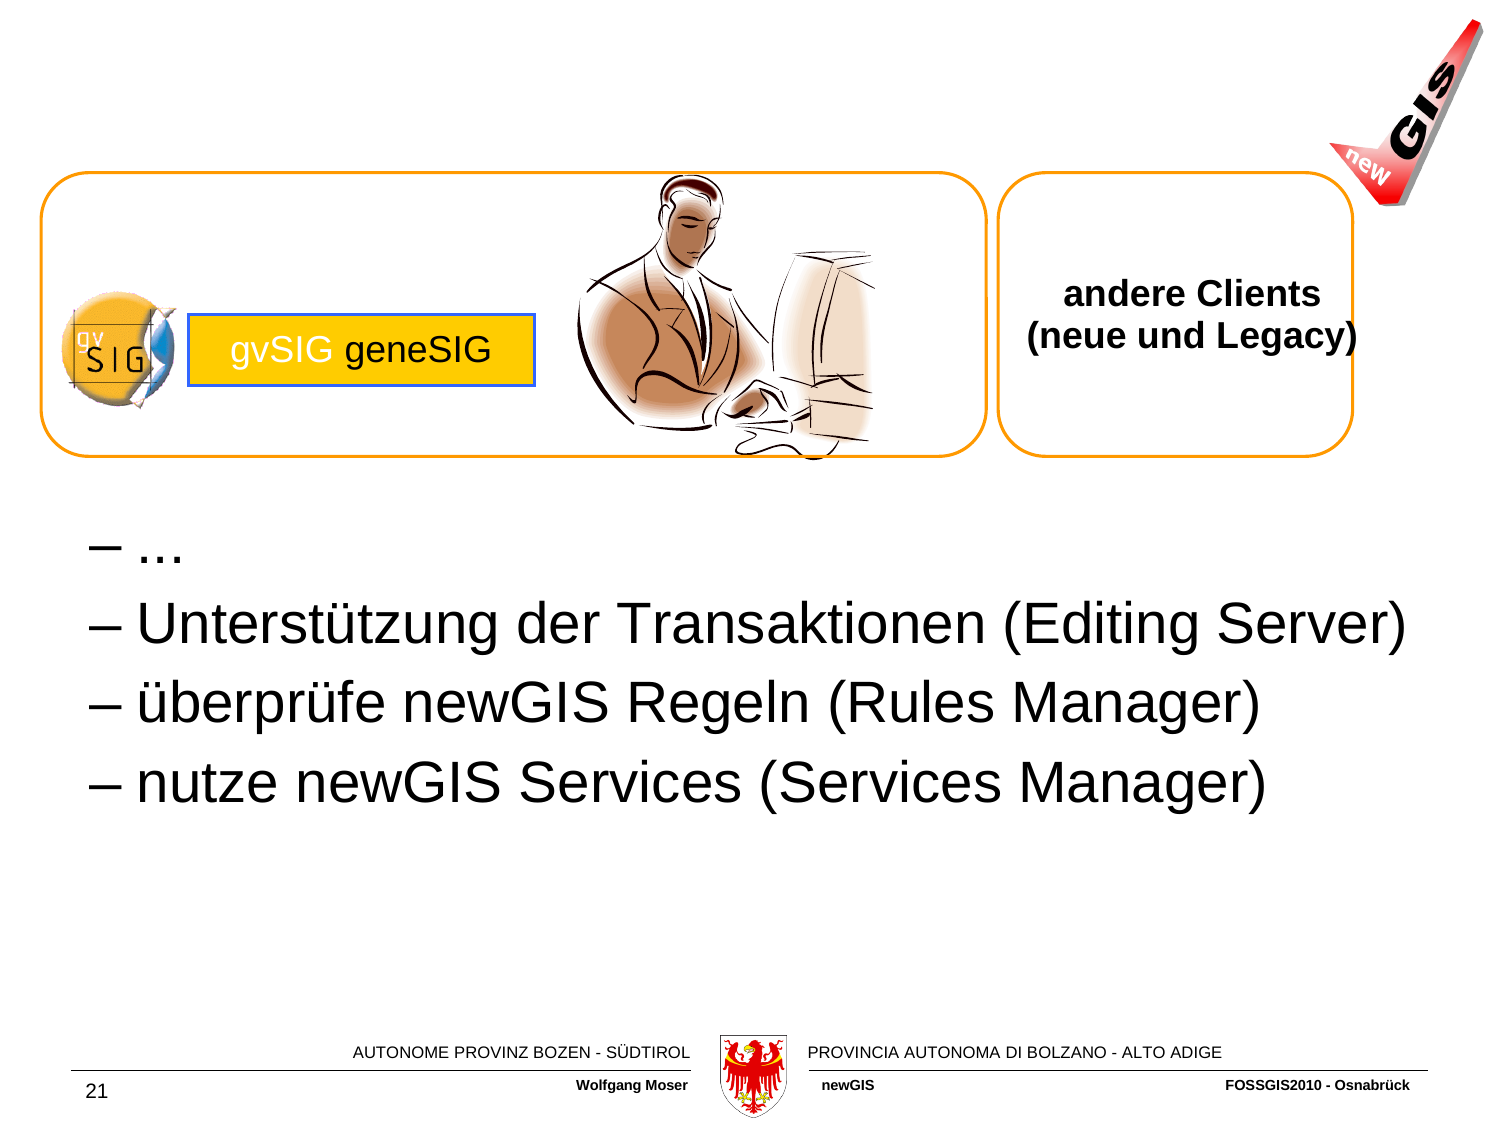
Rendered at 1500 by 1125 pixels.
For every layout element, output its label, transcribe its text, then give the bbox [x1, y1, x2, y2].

list ... Unterstützung der Transaktionen (Editing Server) überprüfe newGIS Regeln (Rules Manager) nutze newGIS Services (Services Manager) [0, 503, 1436, 1084]
picture [59, 290, 177, 410]
picture [1328, 18, 1485, 207]
text_box andere Clients (neue und Legacy) [998, 172, 1353, 457]
picture [568, 175, 876, 454]
text_box gvSIG geneSIG [188, 314, 535, 386]
picture [720, 1084, 787, 1118]
picture [568, 458, 876, 464]
